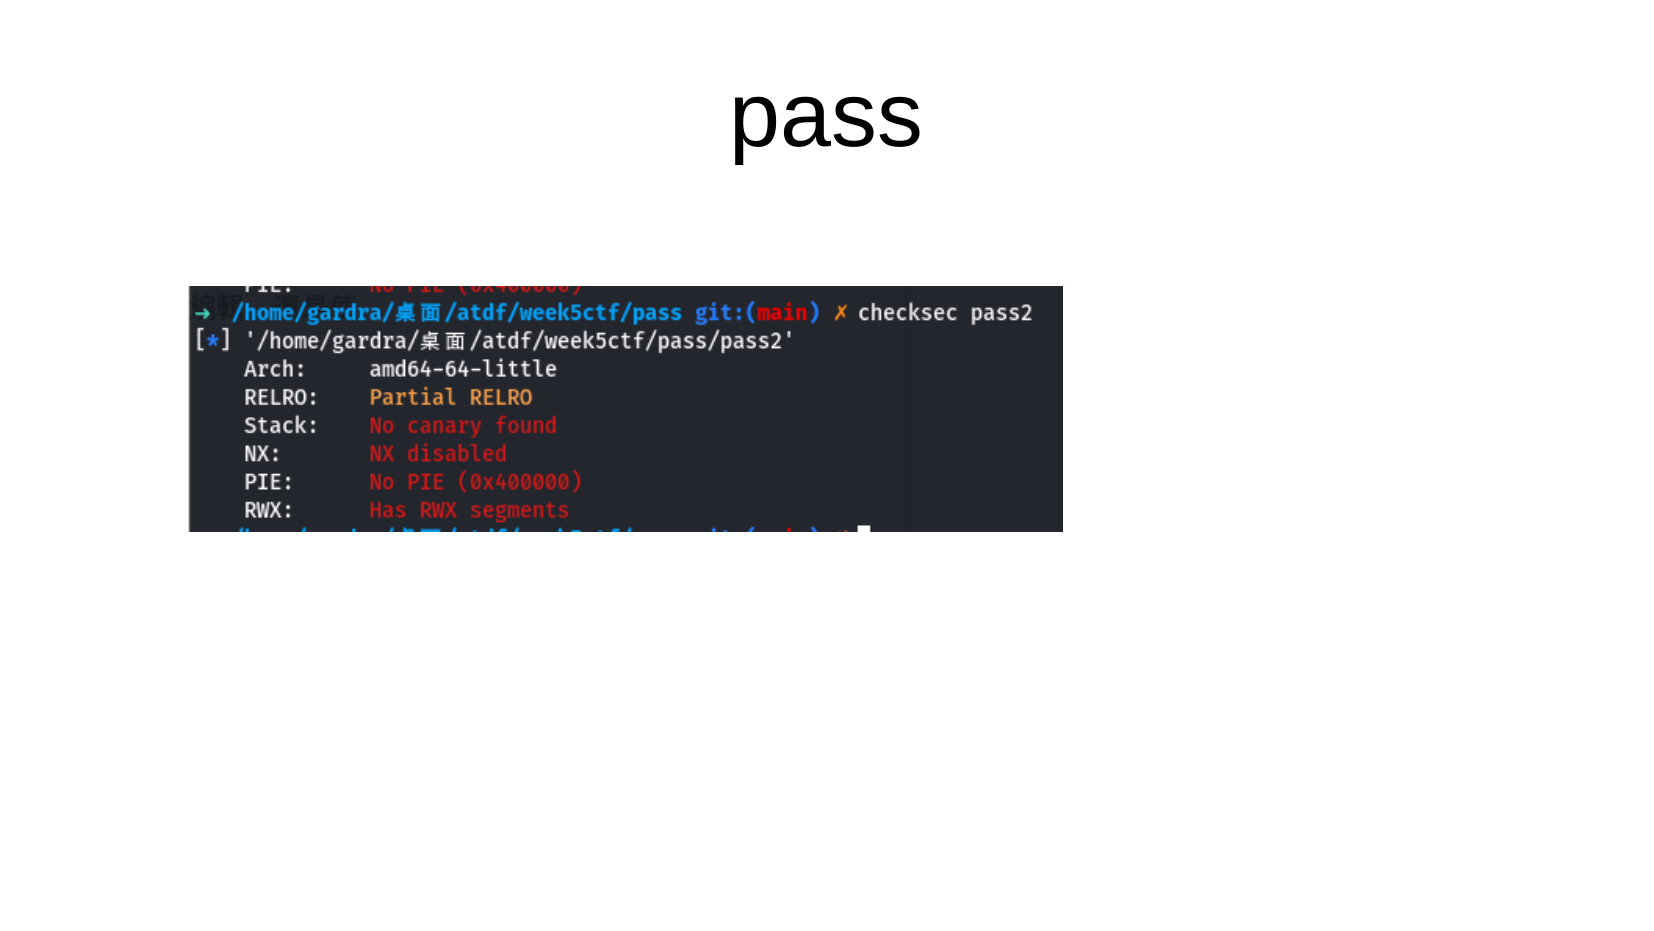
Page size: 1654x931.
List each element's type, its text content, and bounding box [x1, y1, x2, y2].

title pass [82, 37, 1571, 193]
picture [188, 286, 1063, 532]
